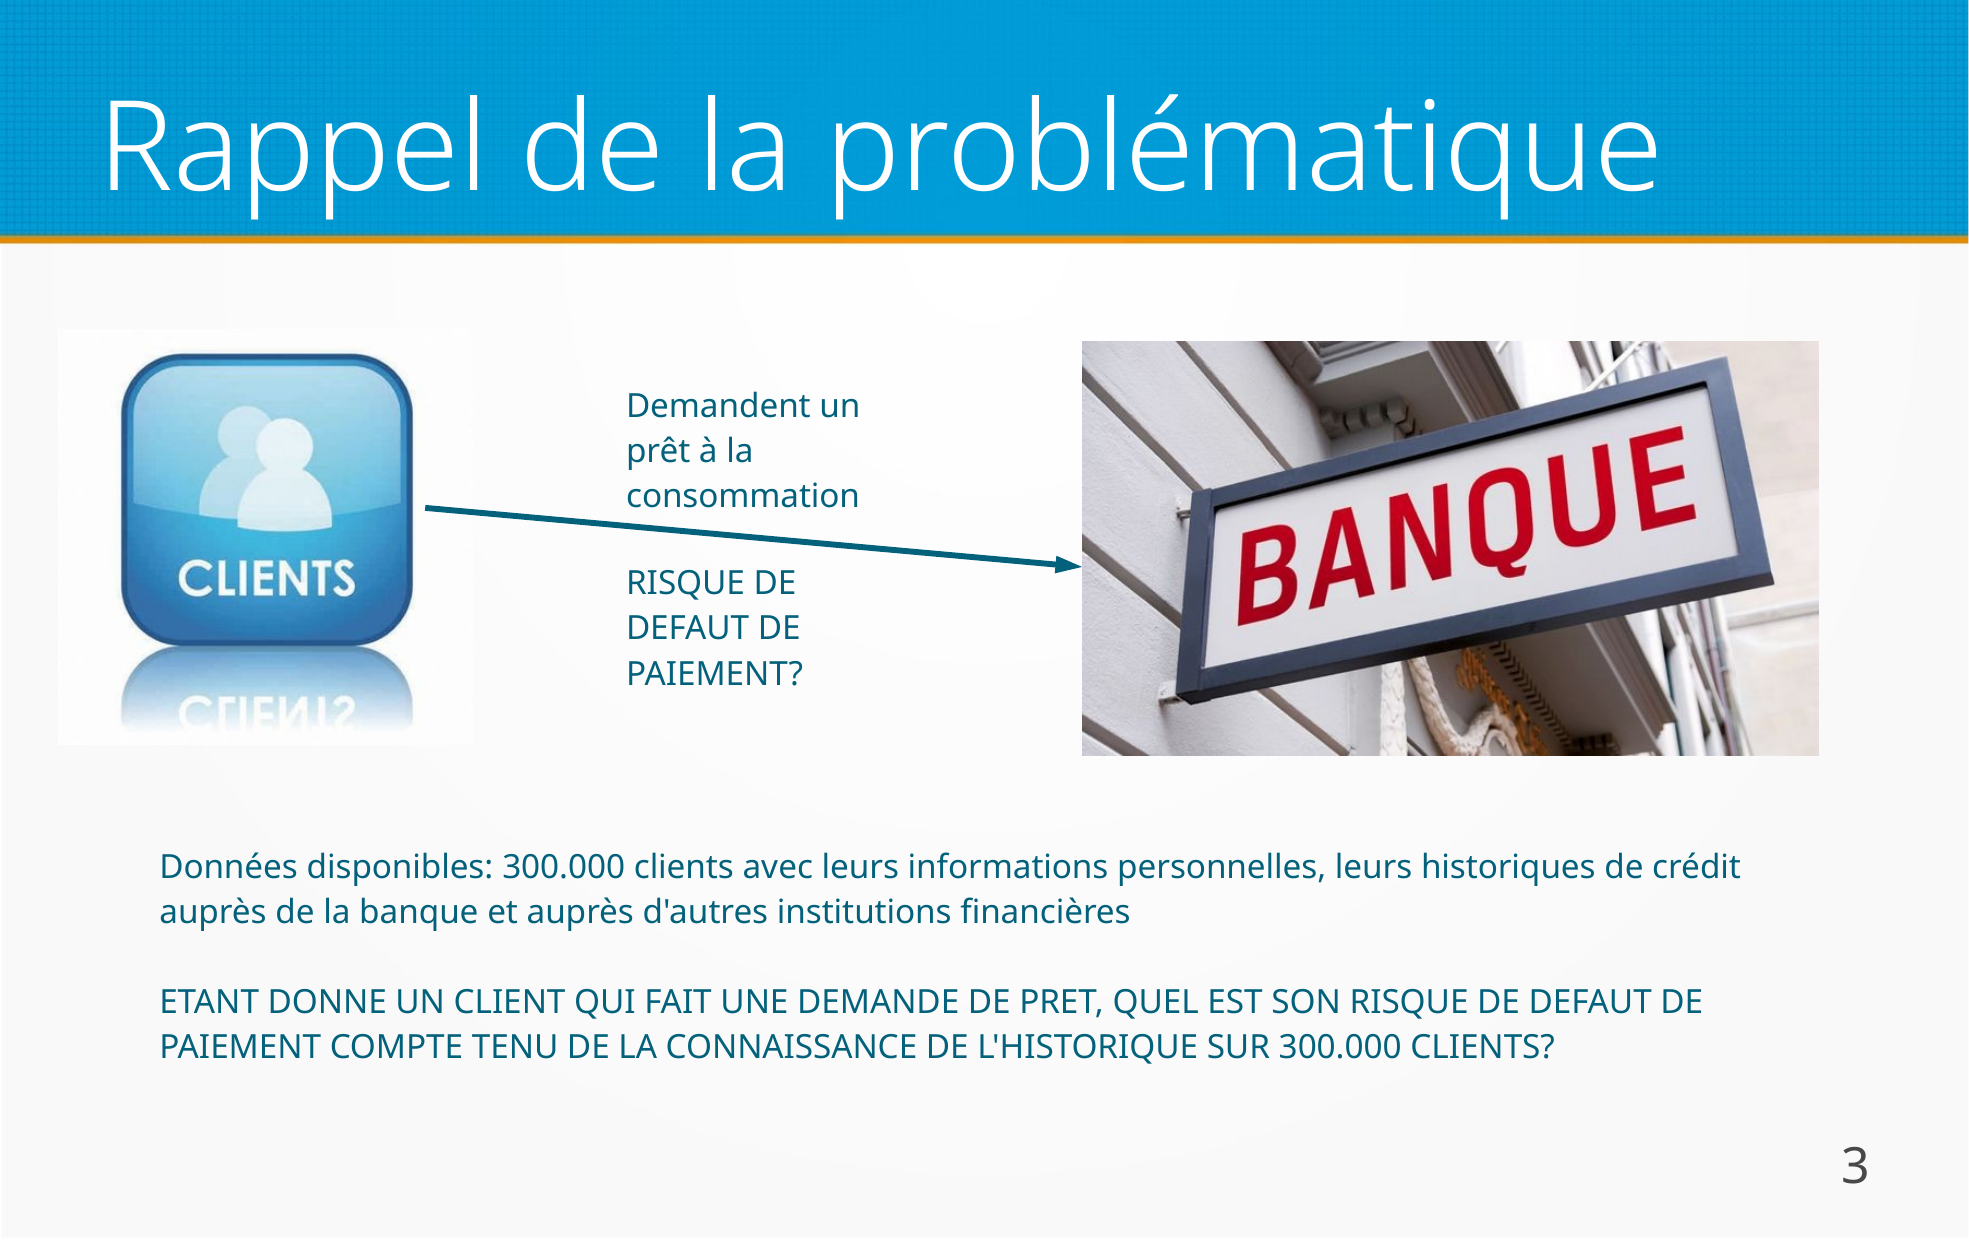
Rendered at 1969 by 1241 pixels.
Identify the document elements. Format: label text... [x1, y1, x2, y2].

picture [0, 233, 1969, 1241]
title Rappel de la problématique [98, 19, 1870, 227]
text_box RISQUE DE DEFAUT DE PAIEMENT? [620, 486, 910, 768]
text_box Données disponibles: 300.000 clients avec leurs informations personnelles, leurs historiques de crédit auprès de la banque et auprès d'autres institutions financières ETANT DONNE UN CLIENT QUI FAIT UNE DEMANDE DE PRET, QUEL EST SON RISQUE DE DEFAUT DE PAIEMENT COMPTE TENU DE LA CONNAISSANCE DE L'HISTORIQUE SUR 300.000 CLIENTS? [153, 814, 1784, 1097]
text_box Demandent un prêt à la consommation [620, 309, 910, 486]
